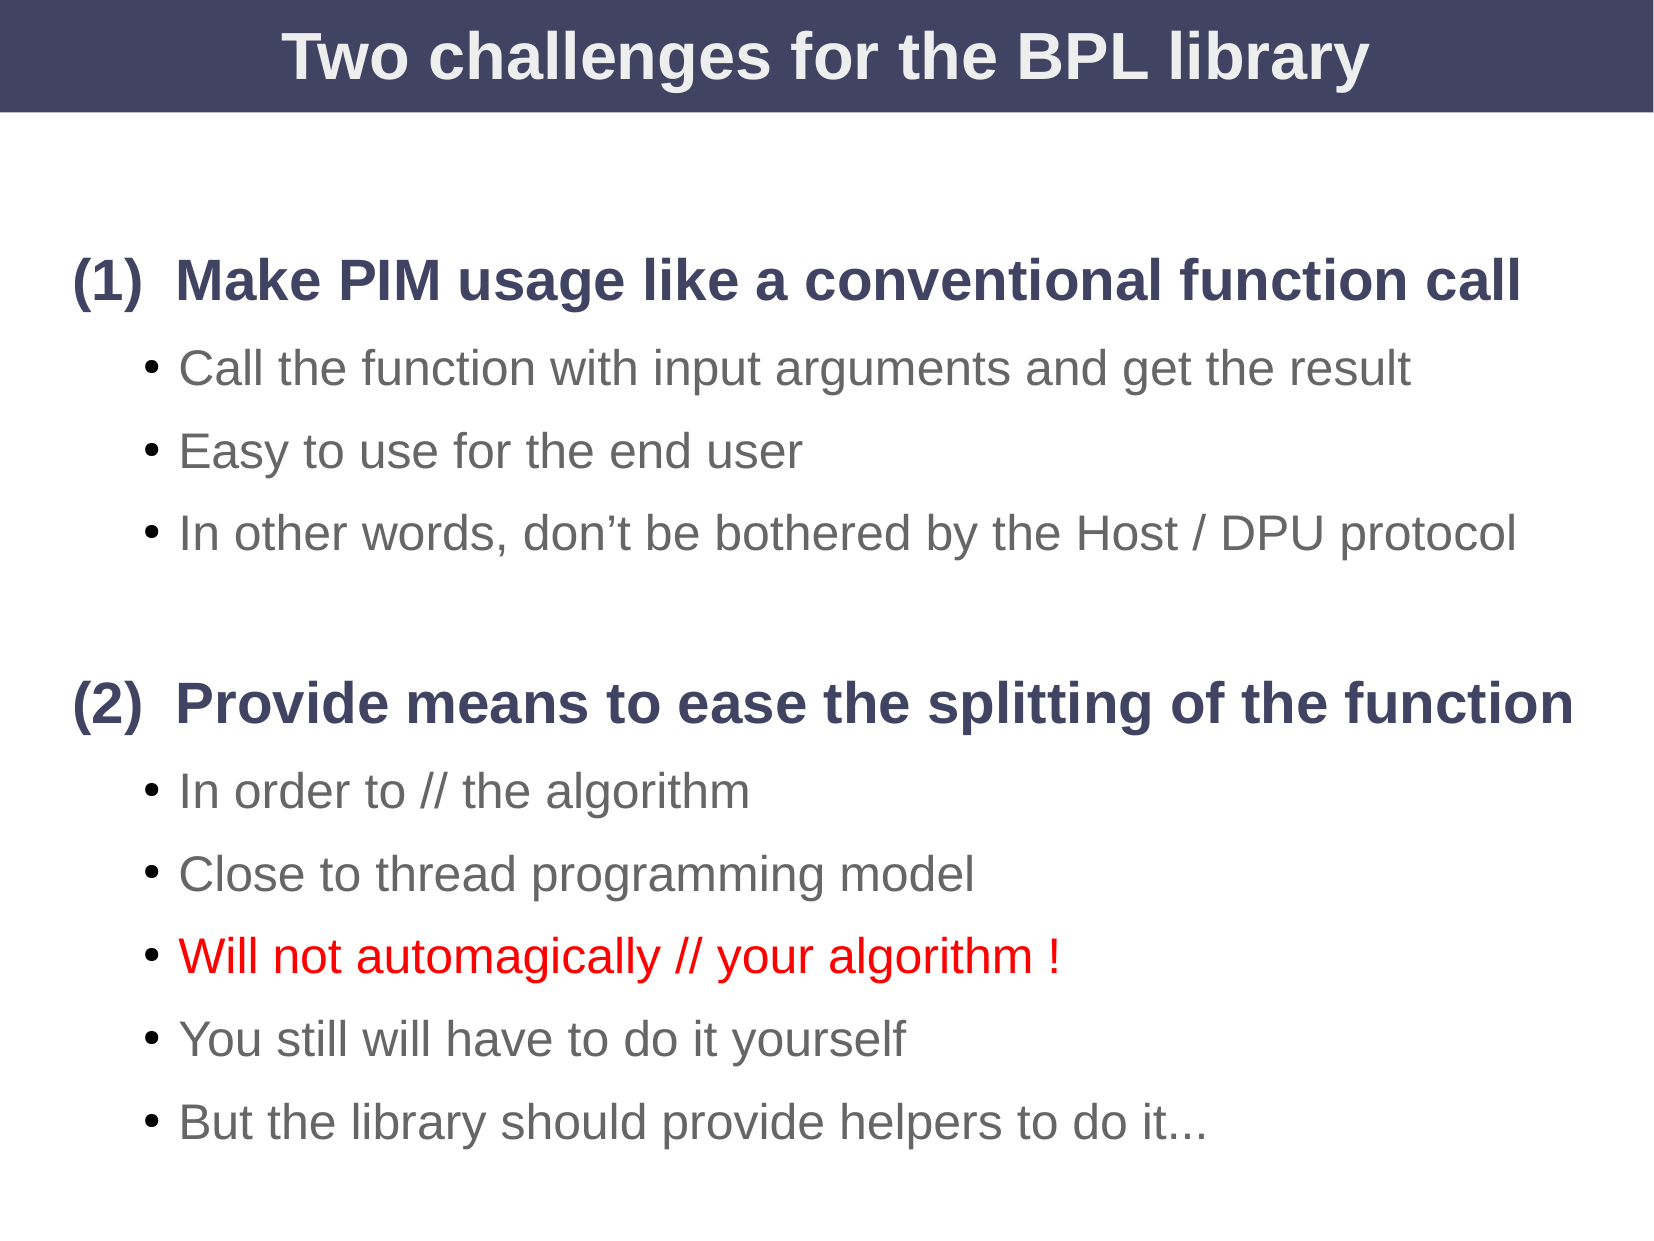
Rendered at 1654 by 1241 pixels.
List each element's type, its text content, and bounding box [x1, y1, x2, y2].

text_box Two challenges for the BPL library [0, 0, 1654, 113]
text_box (1) Make PIM usage like a conventional function call Call the function with input arguments and get the result Easy to use for the end user In other words, don’t be bothered by the Host / DPU protocol (2) Provide means to ease the splitting of the function In order to // the algorithm Close to thread programming model Will not automagically // your algorithm ! You still will have to do it yourself But the library should provide helpers to do it... [57, 240, 1651, 1201]
